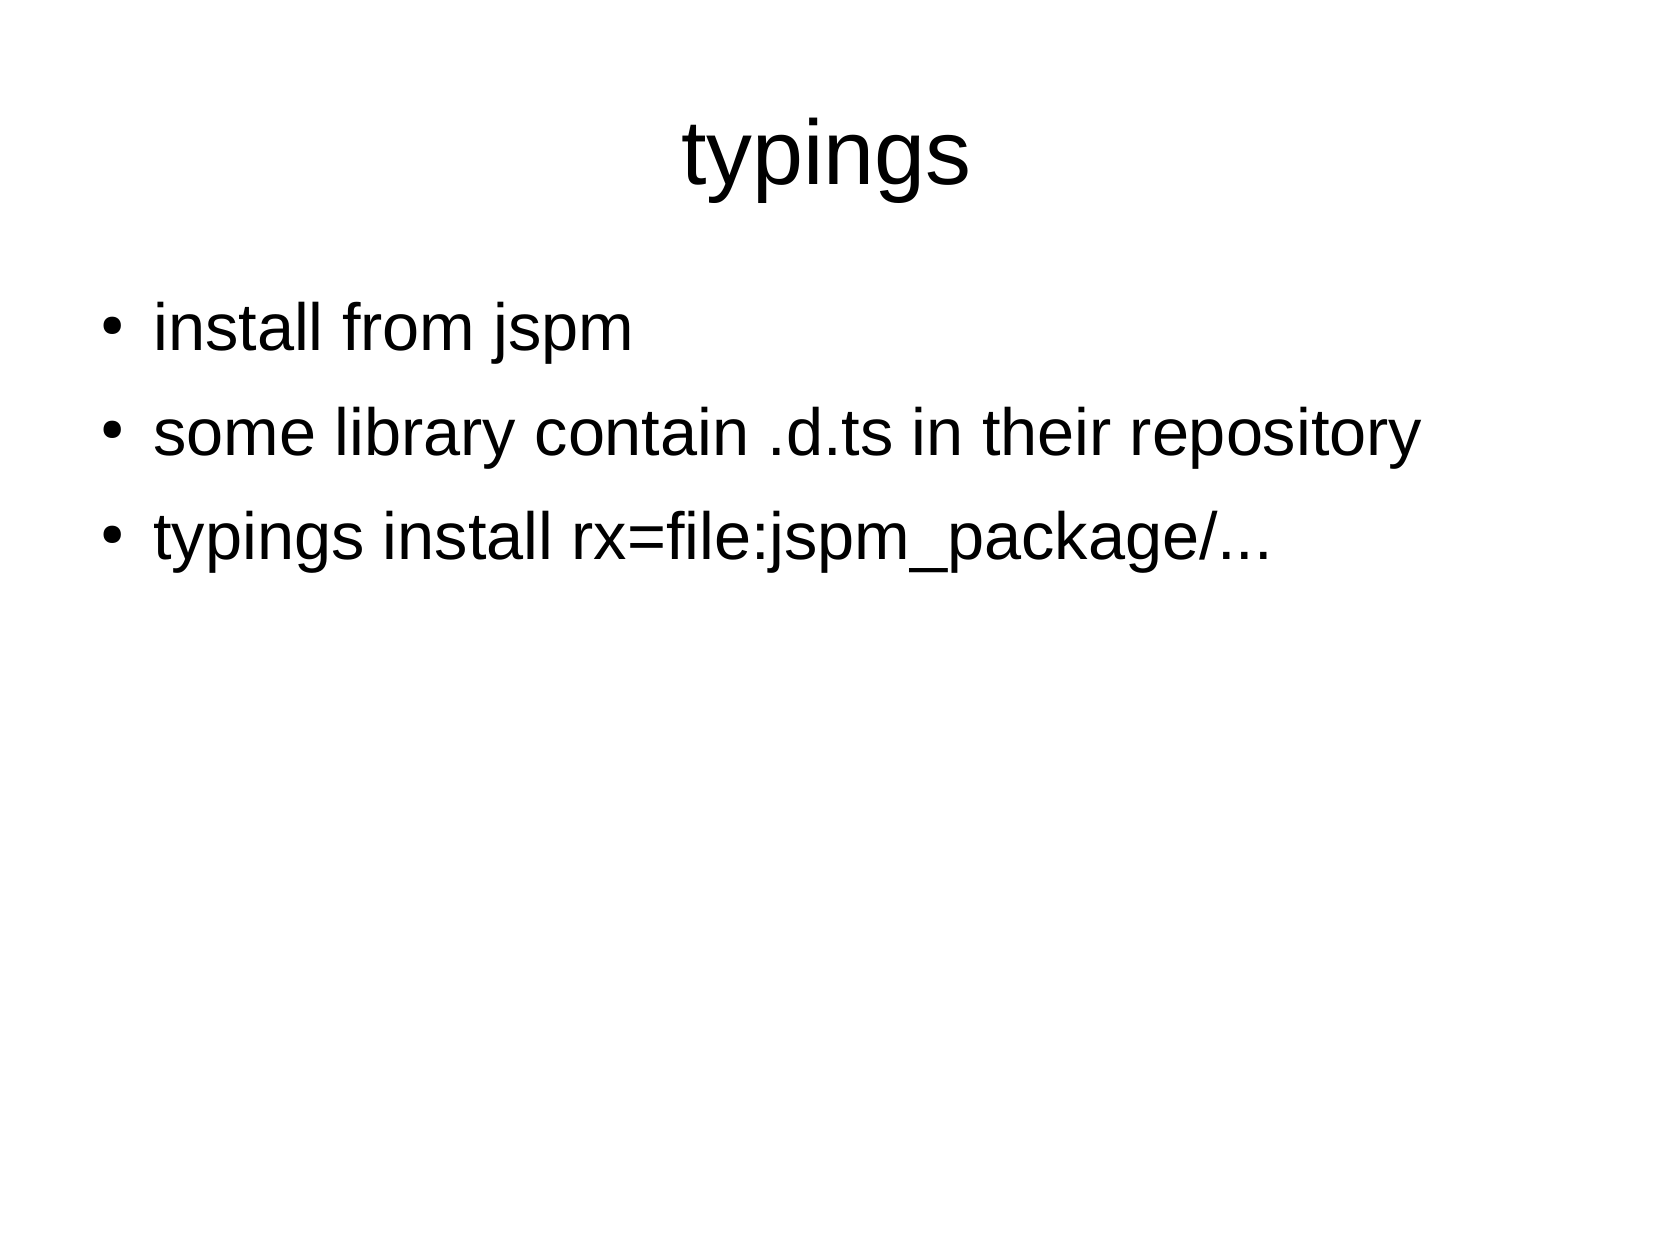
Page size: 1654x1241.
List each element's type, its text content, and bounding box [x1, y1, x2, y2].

title typings [82, 49, 1571, 257]
list install from jspm some library contain .d.ts in their repository typings install rx=file:jspm_package/... [82, 290, 1571, 1010]
